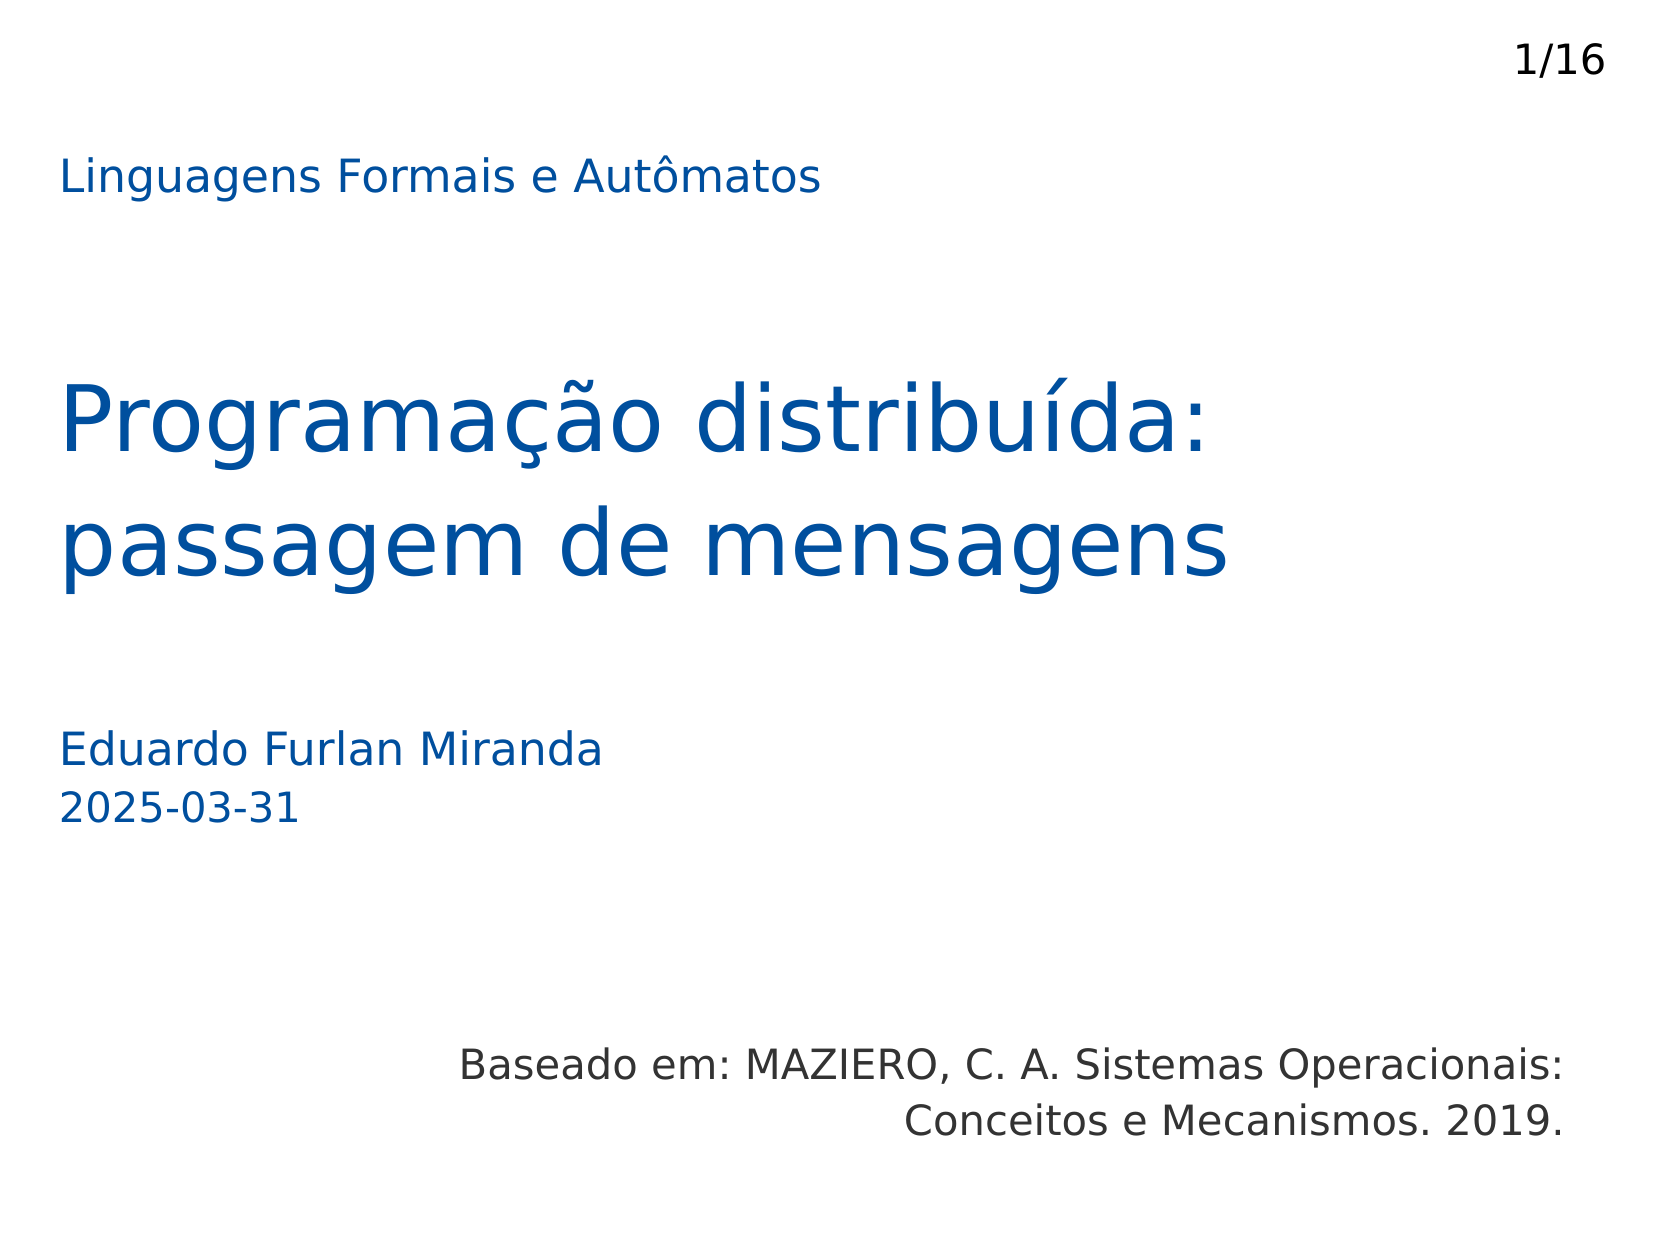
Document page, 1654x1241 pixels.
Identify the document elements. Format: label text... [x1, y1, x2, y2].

list Linguagens Formais e Autômatos Programação distribuída: passagem de mensagens Eduardo Furlan Miranda 2025-03-31 [59, 141, 1625, 1211]
chart [720, 567, 933, 672]
list Baseado em: MAZIERO, C. A. Sistemas Operacionais: Conceitos e Mecanismos. 2019. [366, 1033, 1565, 1211]
